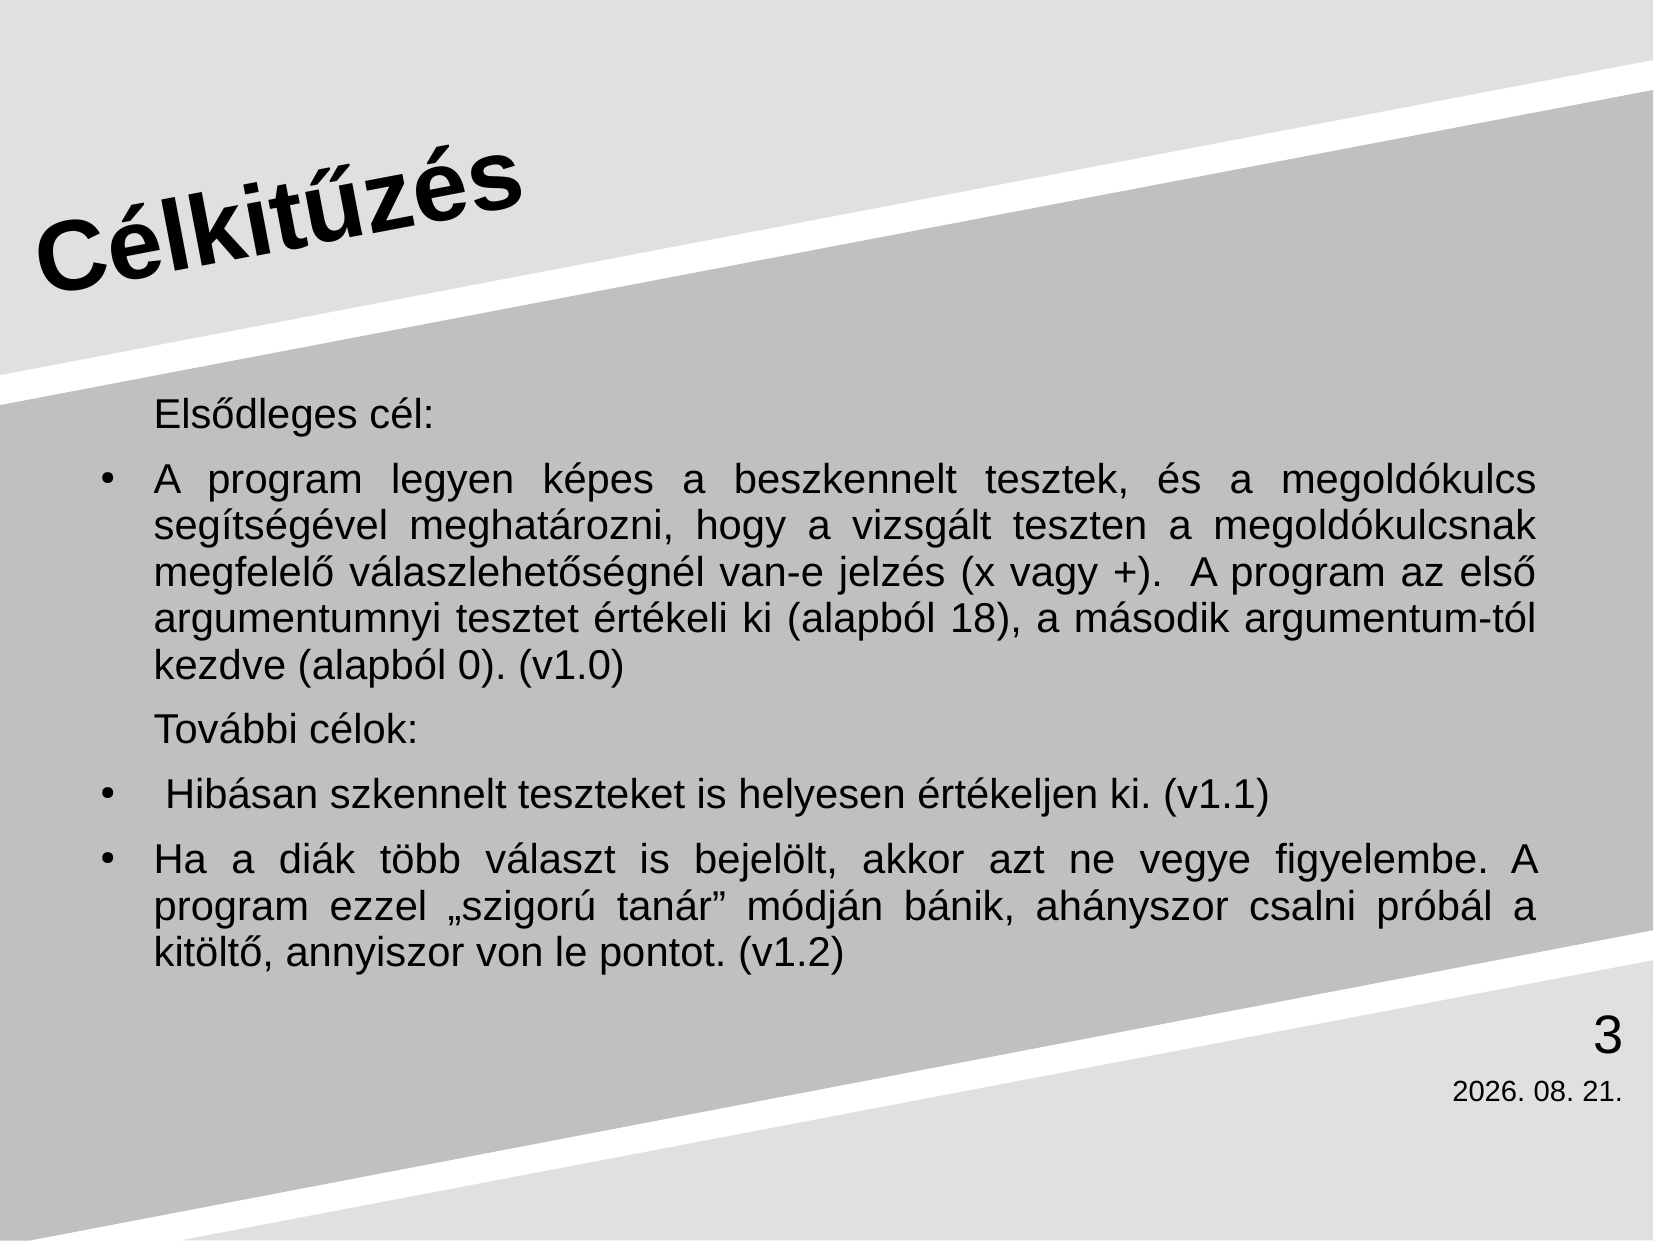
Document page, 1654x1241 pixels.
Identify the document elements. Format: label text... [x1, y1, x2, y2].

title Célkitűzés [17, 0, 1518, 365]
list Elsődleges cél: A program legyen képes a beszkennelt tesztek, és a megoldókulcs segítségével meghatározni, hogy a vizsgált teszten a megoldókulcsnak megfelelő válaszlehetőségnél van-e jelzés (x vagy +). A program az első argumentumnyi tesztet értékeli ki (alapból 18), a második argumentum-tól kezdve (alapból 0). (v1.0) További célok: Hibásan szkennelt teszteket is helyesen értékeljen ki. (v1.1) Ha a diák több választ is bejelölt, akkor azt ne vegye figyelembe. A program ezzel „szigorú tanár” módján bánik, ahányszor csalni próbál a kitöltő, annyiszor von le pontot. (v1.2) [82, 390, 1538, 1036]
